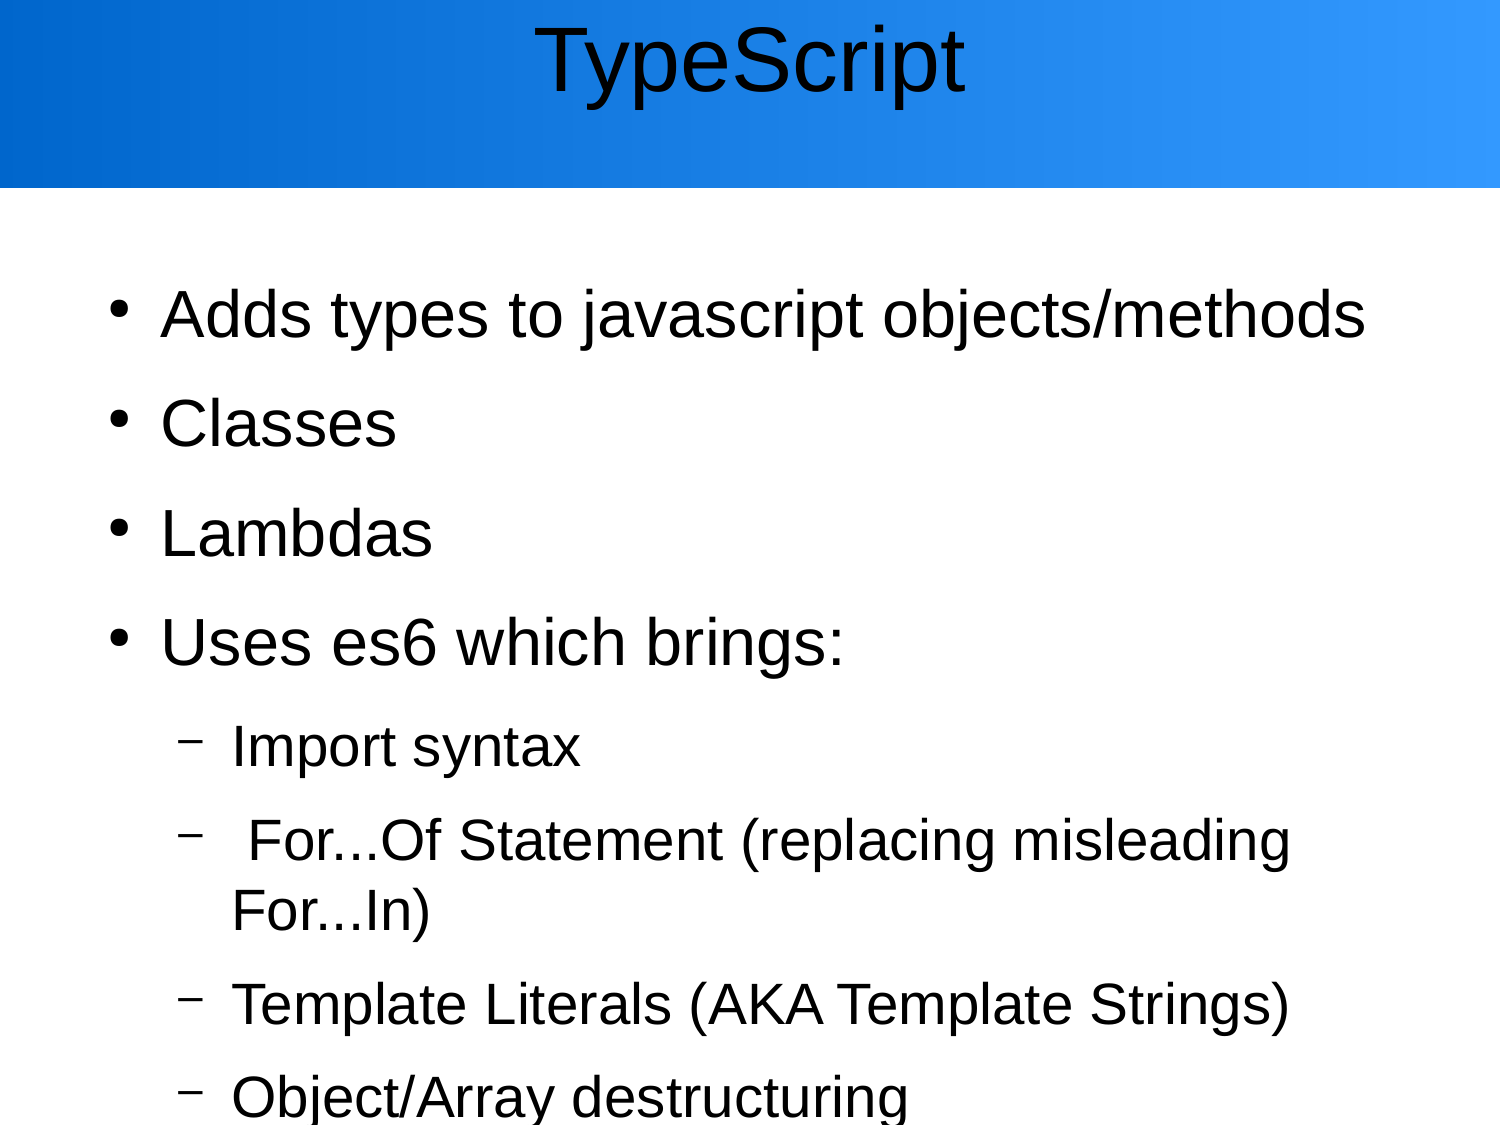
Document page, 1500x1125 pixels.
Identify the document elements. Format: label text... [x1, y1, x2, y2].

title TypeScript [0, 0, 1500, 188]
list Adds types to javascript objects/methods Classes Lambdas Uses es6 which brings: Import syntax For...Of Statement (replacing misleading For...In) Template Literals (AKA Template Strings) Object/Array destructuring [75, 263, 1425, 1125]
